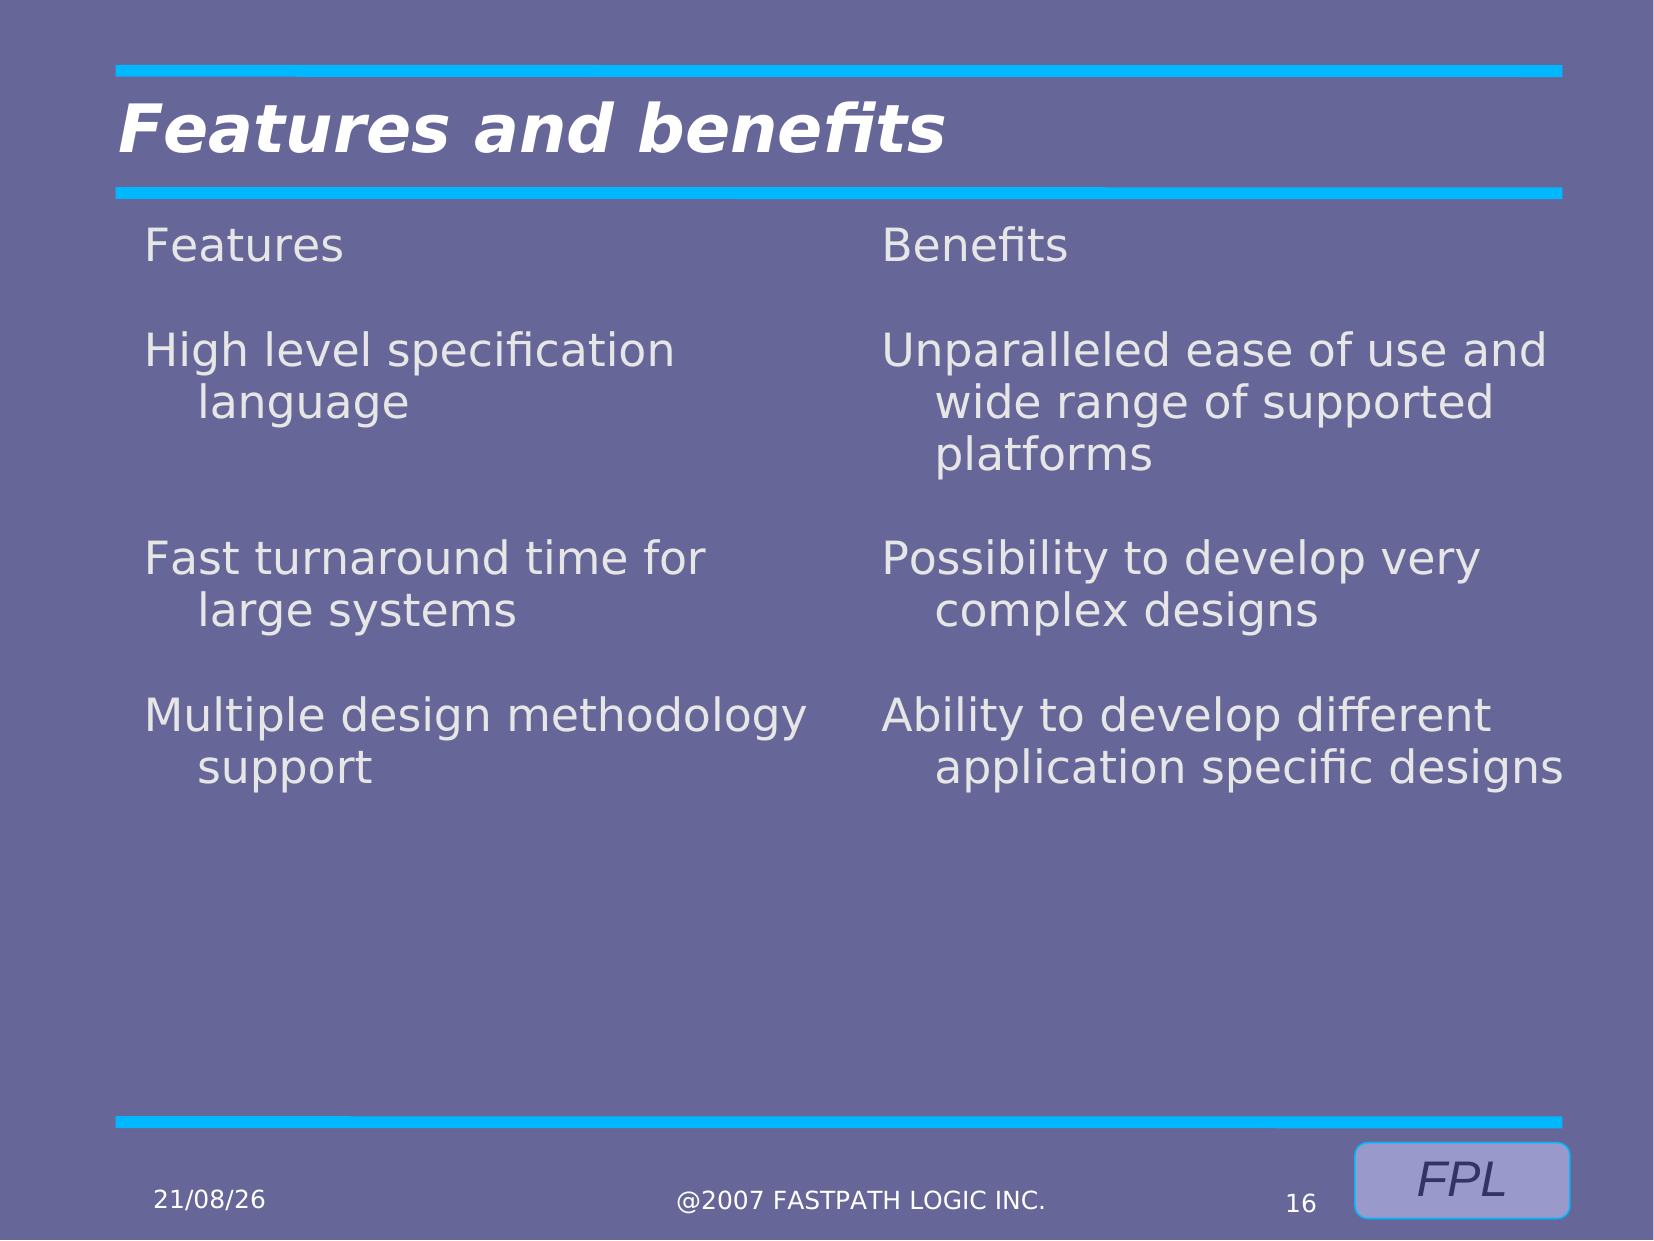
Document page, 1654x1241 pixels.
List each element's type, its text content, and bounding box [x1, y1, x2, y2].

title Features and benefits [118, 41, 1531, 219]
list Features High level specification language Fast turnaround time for large systems Multiple design methodology support [126, 219, 829, 1132]
list Benefits Unparalleled ease of use and wide range of supported platforms Possibility to develop very complex designs Ability to develop different application specific designs [863, 219, 1566, 1132]
